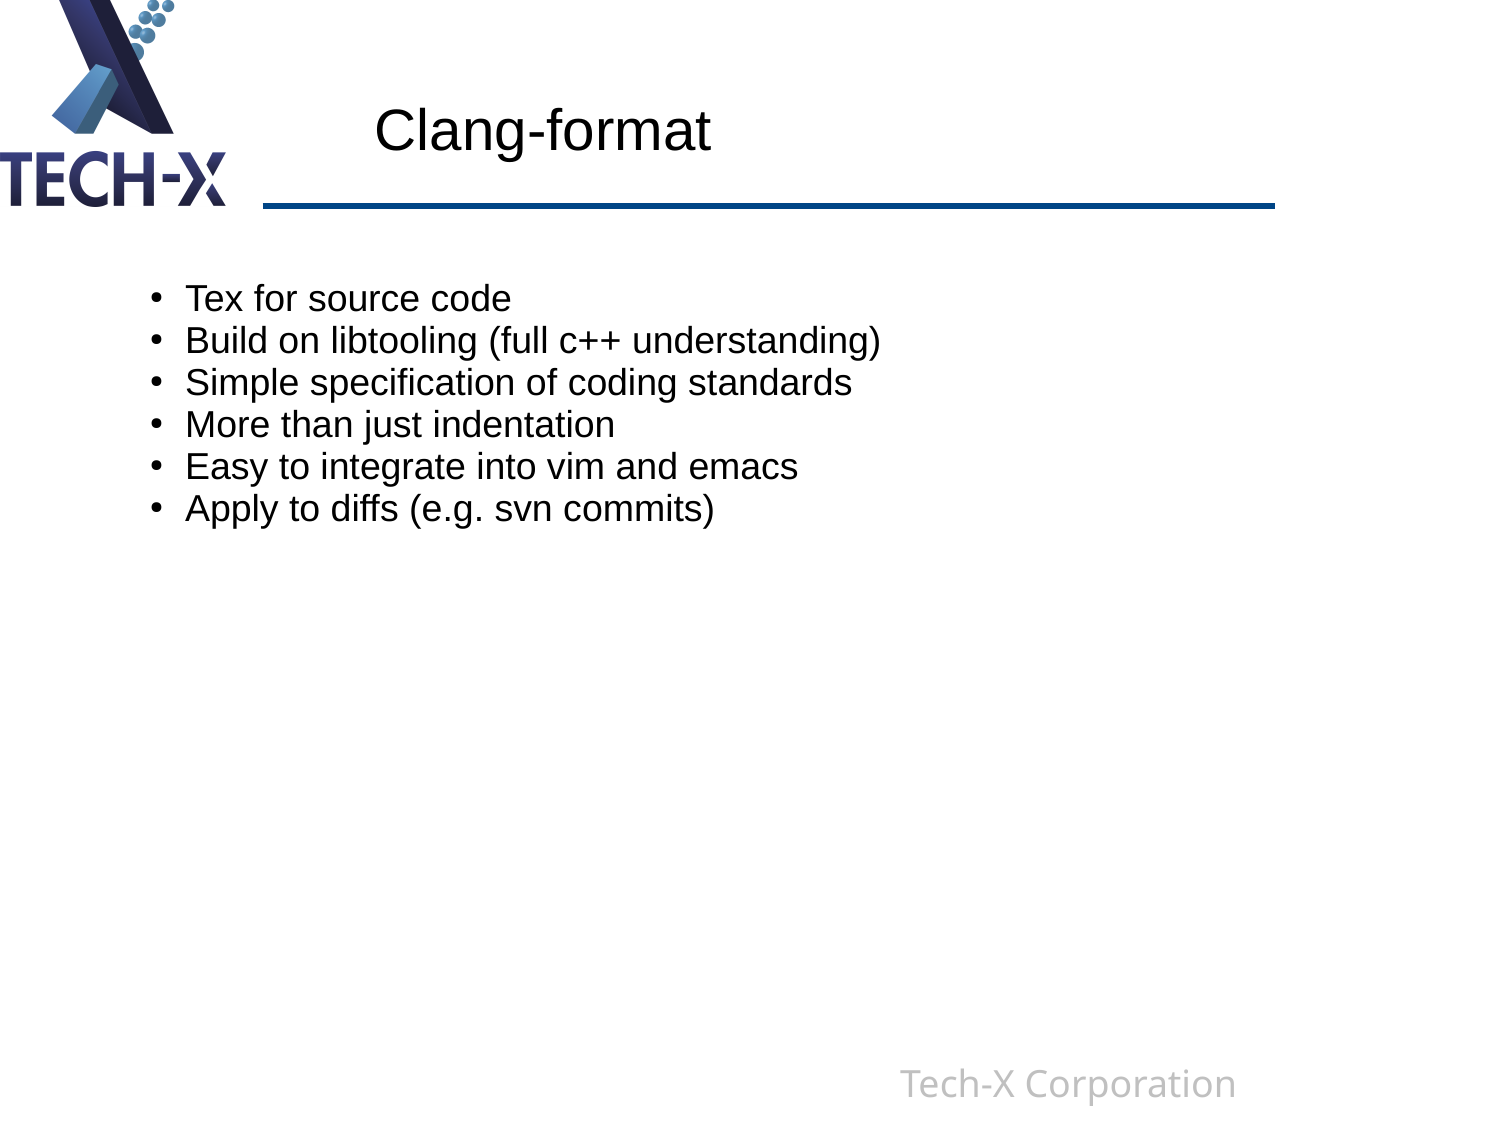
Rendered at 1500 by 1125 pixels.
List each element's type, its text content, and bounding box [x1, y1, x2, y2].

text_box Tex for source code Build on libtooling (full c++ understanding) Simple specification of coding standards More than just indentation Easy to integrate into vim and emacs Apply to diffs (e.g. svn commits) [135, 270, 1441, 537]
picture [0, 0, 226, 207]
text_box Clang-format [360, 90, 727, 170]
